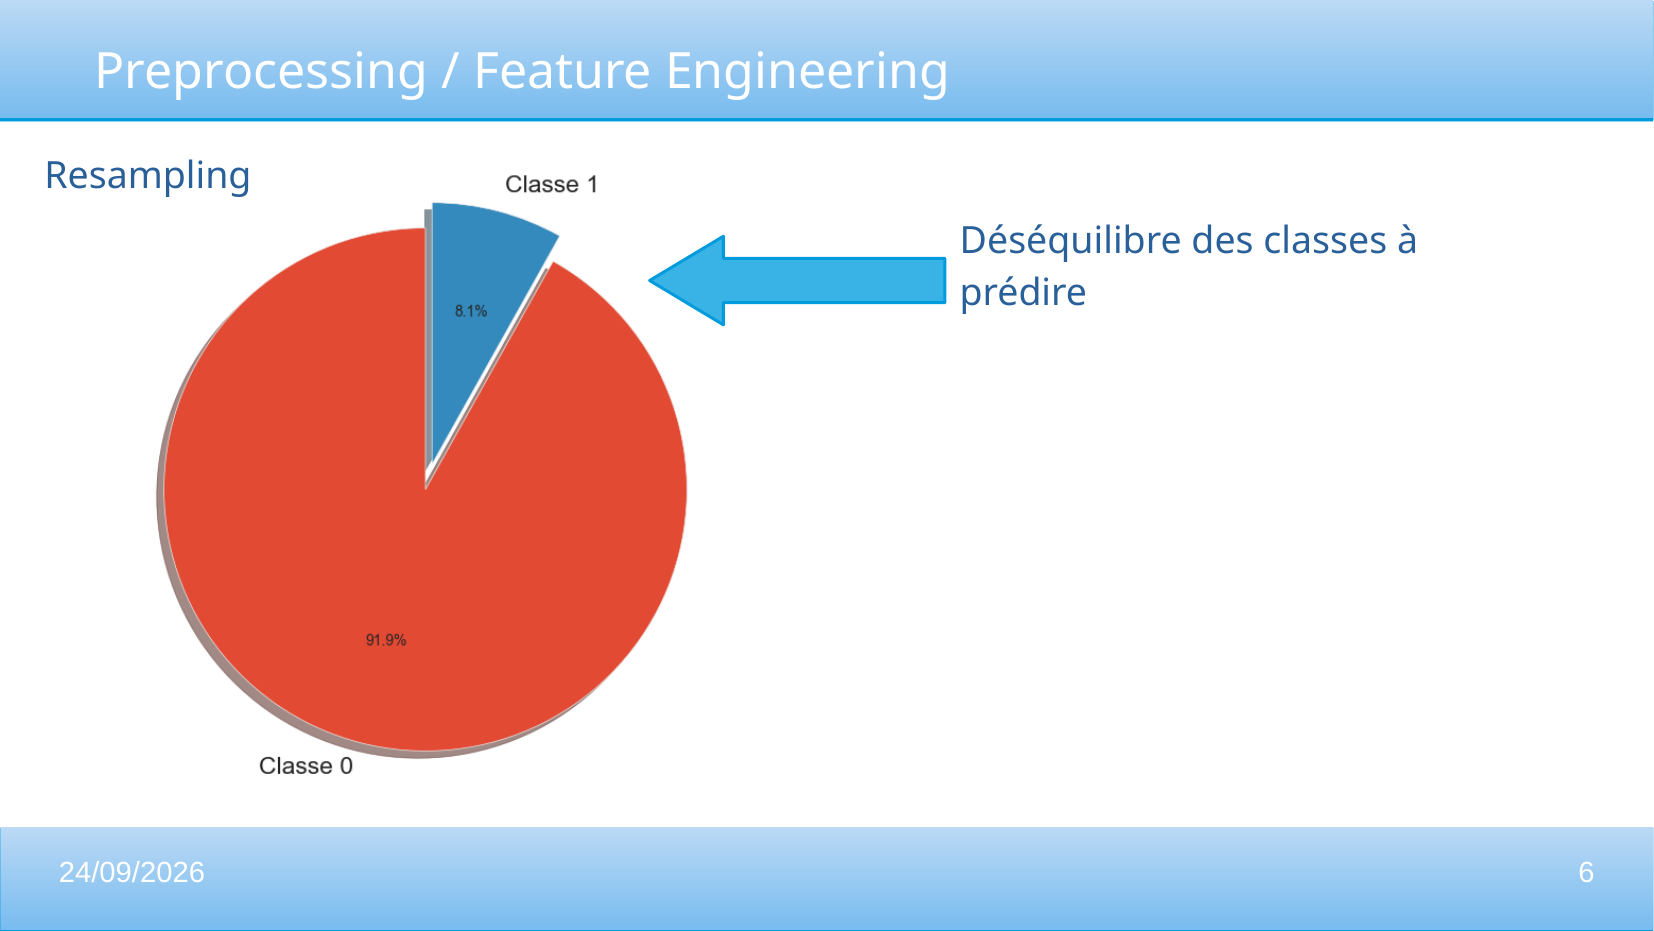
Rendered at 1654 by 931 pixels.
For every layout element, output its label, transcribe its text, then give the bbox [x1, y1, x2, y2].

title Preprocessing / Feature Engineering [59, 29, 1595, 108]
text_box Resampling [29, 141, 473, 207]
text_box Déséquilibre des classes à prédire [944, 206, 1447, 562]
picture [88, 152, 763, 827]
text_box [649, 236, 944, 325]
